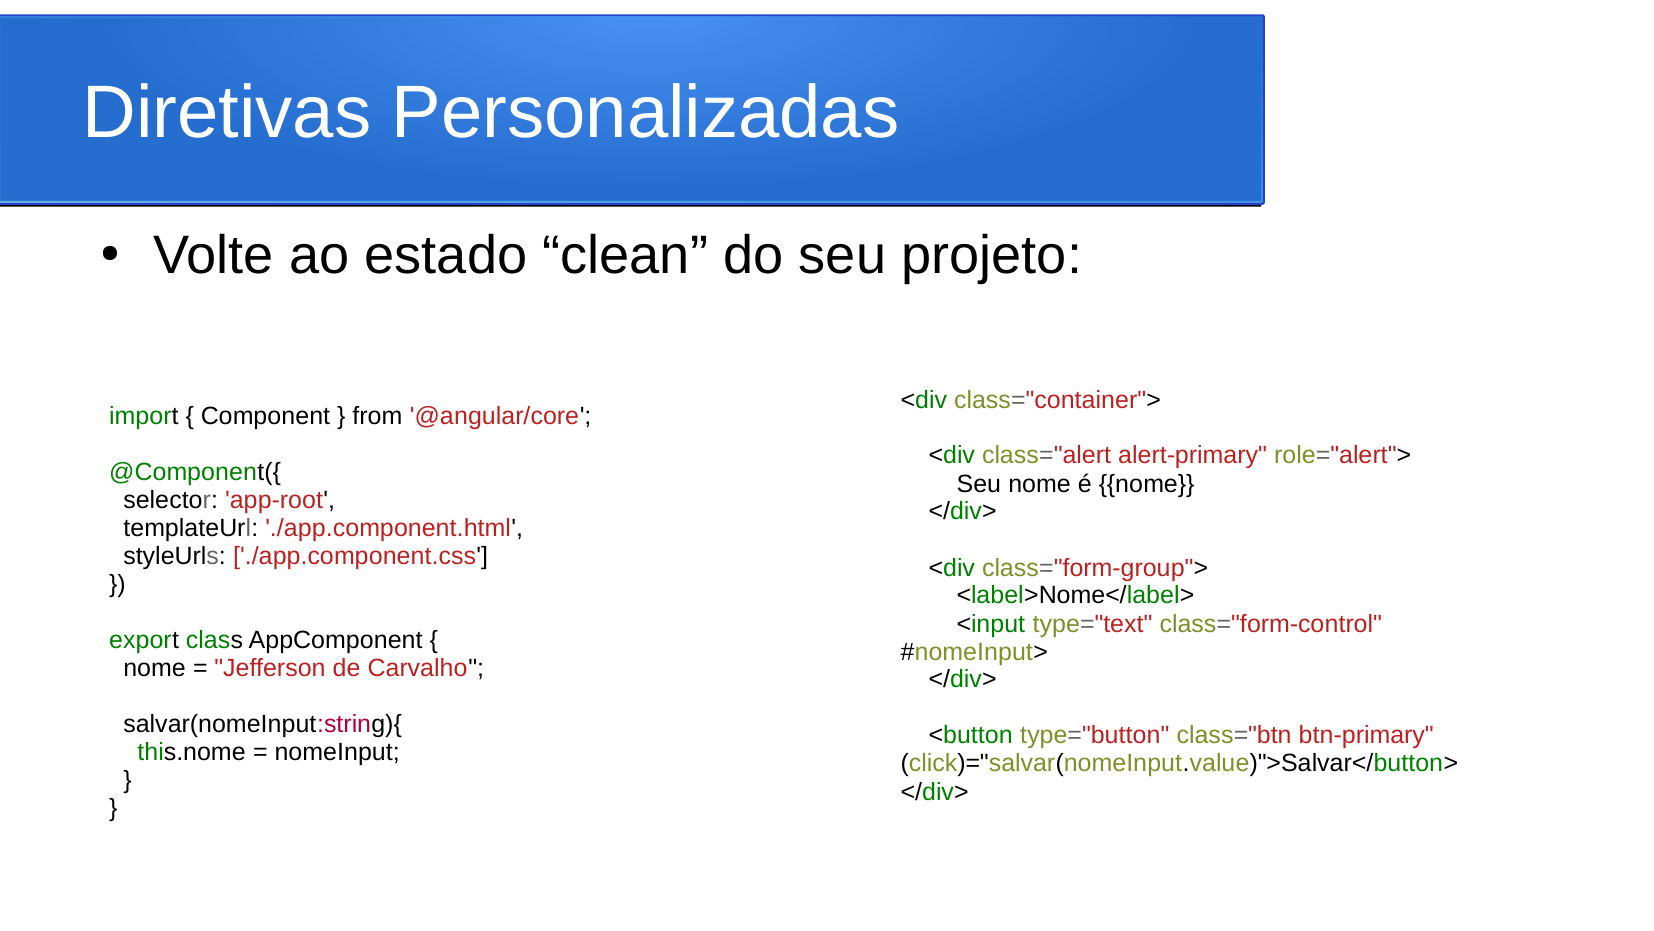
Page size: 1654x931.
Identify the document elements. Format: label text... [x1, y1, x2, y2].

list Volte ao estado “clean” do seu projeto: [82, 224, 1571, 764]
text_box import { Component } from '@angular/core'; @Component({ selector: 'app-root', templateUrl: './app.component.html', styleUrls: ['./app.component.css'] }) export class AppComponent { nome = "Jefferson de Carvalho"; salvar(nomeInput:string){ this.nome = nomeInput; } } [94, 366, 686, 829]
text_box <div class="container"> <div class="alert alert-primary" role="alert"> Seu nome é {{nome}} </div> <div class="form-group"> <label>Nome</label> <input type="text" class="form-control" #nomeInput> </div> <button type="button" class="btn btn-primary" (click)="salvar(nomeInput.value)">Salvar</button> </div> [885, 377, 1501, 813]
title Diretivas Personalizadas [82, 35, 1235, 189]
